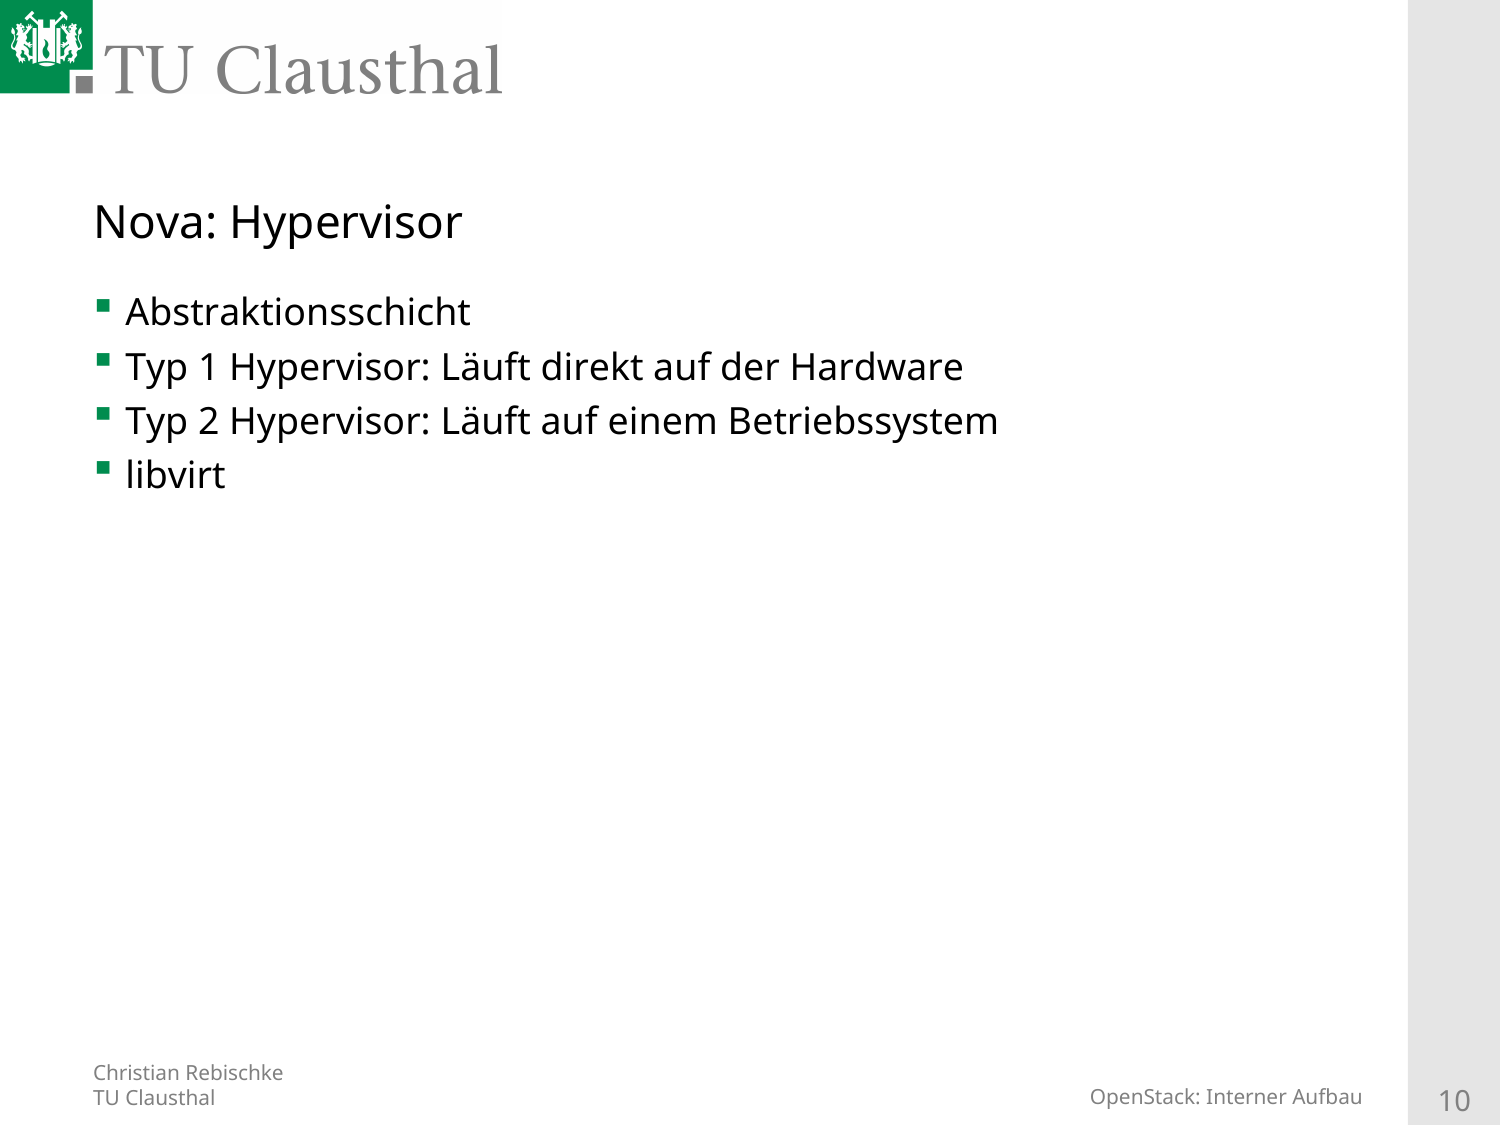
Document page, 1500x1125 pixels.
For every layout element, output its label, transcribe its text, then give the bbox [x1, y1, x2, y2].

picture [0, 0, 502, 94]
list Abstraktionsschicht Typ 1 Hypervisor: Läuft direkt auf der Hardware Typ 2 Hypervisor: Läuft auf einem Betriebssystem libvirt [78, 280, 1379, 949]
title Nova: Hypervisor [79, 184, 1375, 279]
